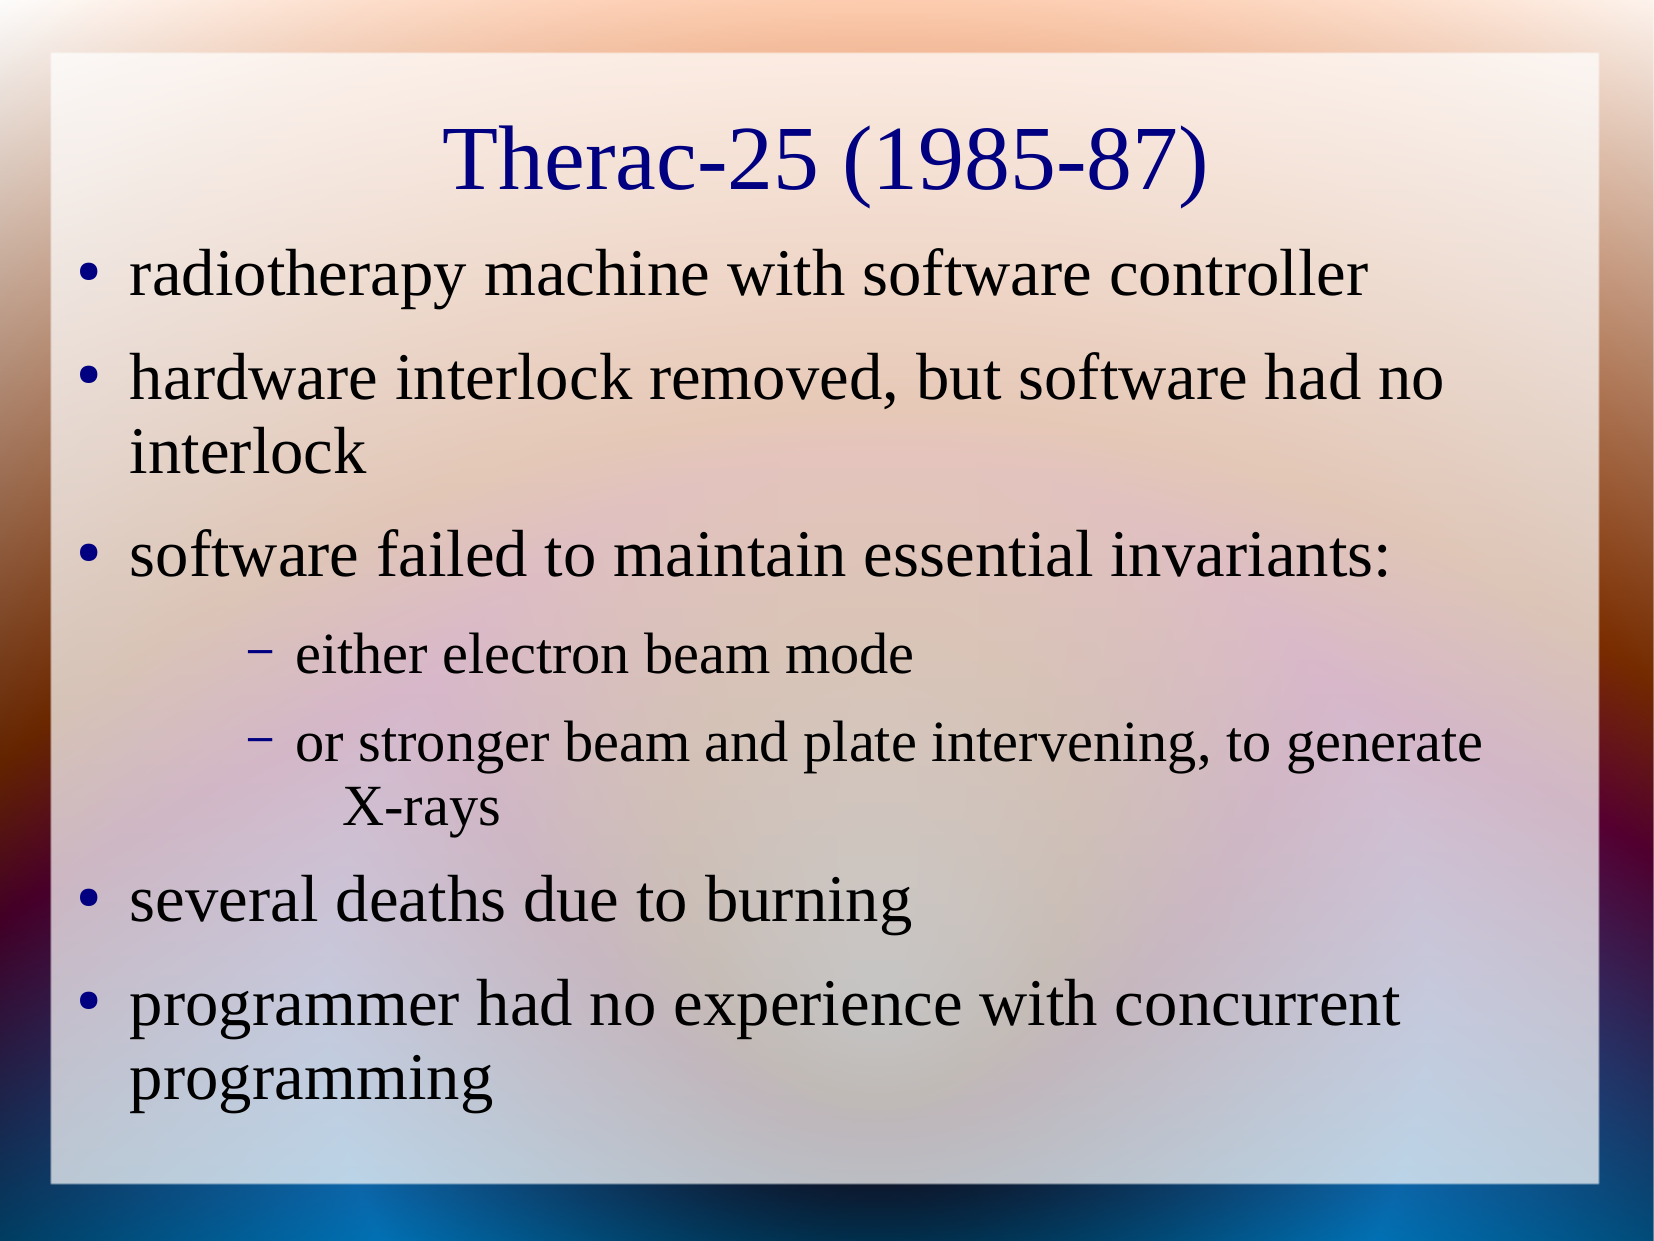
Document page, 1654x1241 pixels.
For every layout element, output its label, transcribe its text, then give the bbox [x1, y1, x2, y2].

picture [0, 0, 1654, 1241]
list radiotherapy machine with software controller hardware interlock removed, but software had no interlock software failed to maintain essential invariants: either electron beam mode or stronger beam and plate intervening, to generate X-rays several deaths due to burning programmer had no experience with concurrent programming [59, 236, 1548, 1114]
title Therac-25 (1985-87) [82, 55, 1571, 263]
